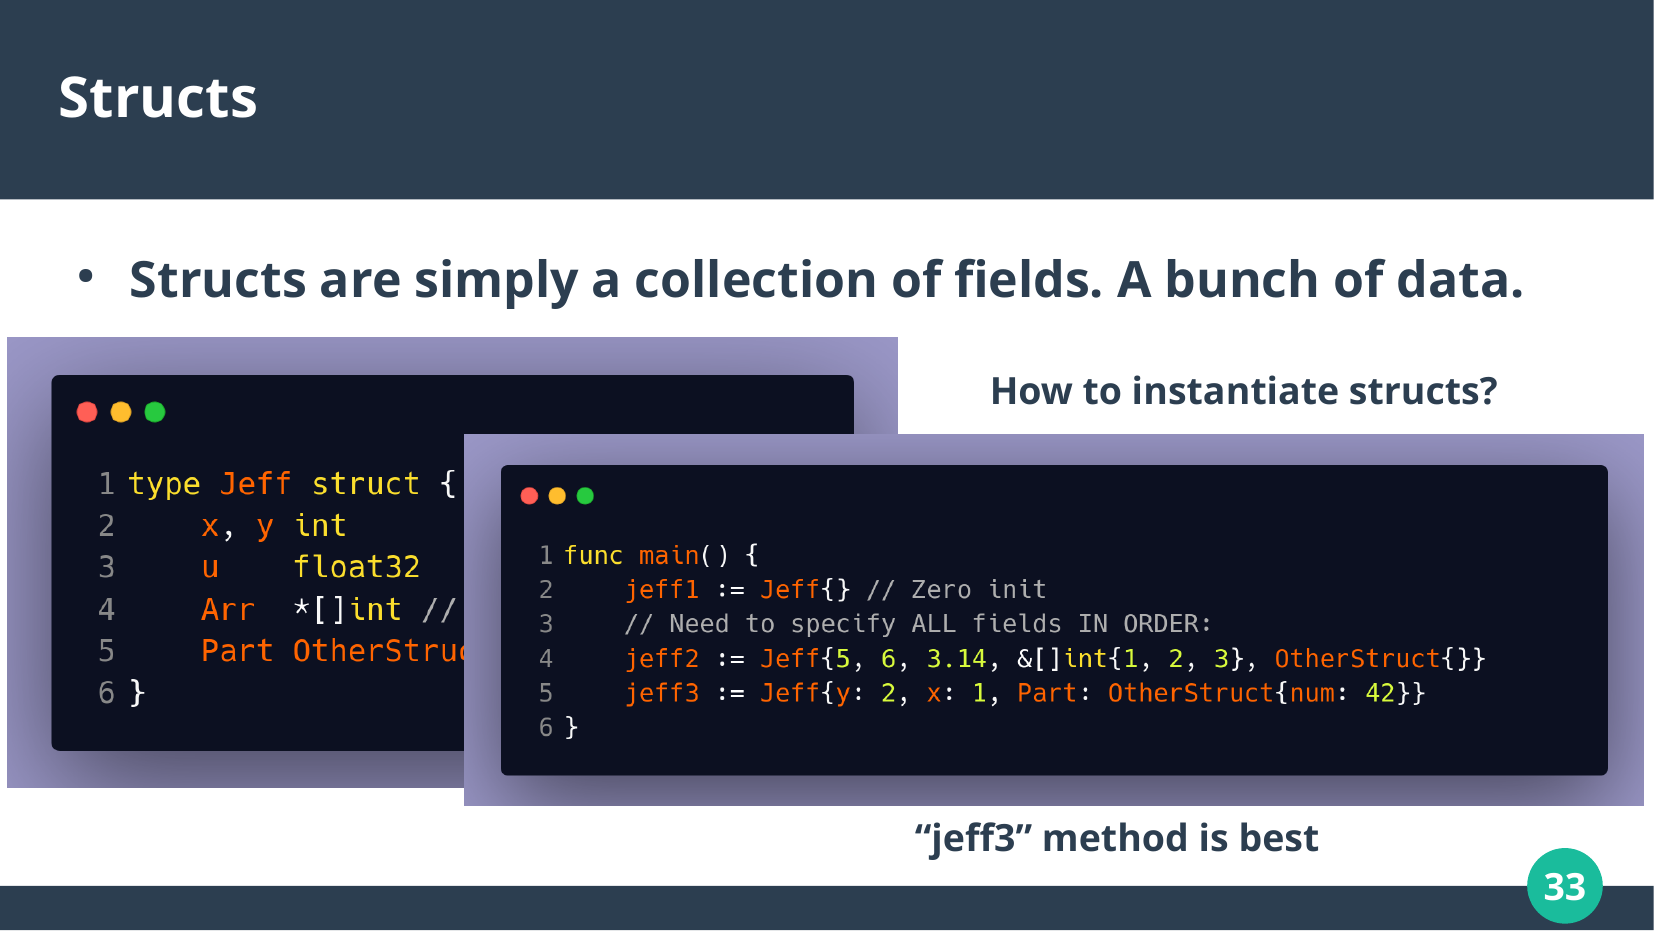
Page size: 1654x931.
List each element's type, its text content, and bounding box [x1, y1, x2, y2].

picture [7, 337, 1644, 806]
text_box “jeff3” method is best [900, 806, 1335, 870]
title Structs [59, 37, 1595, 155]
list Structs are simply a collection of fields. A bunch of data. [59, 243, 1595, 338]
text_box How to instantiate structs? [975, 356, 1514, 423]
